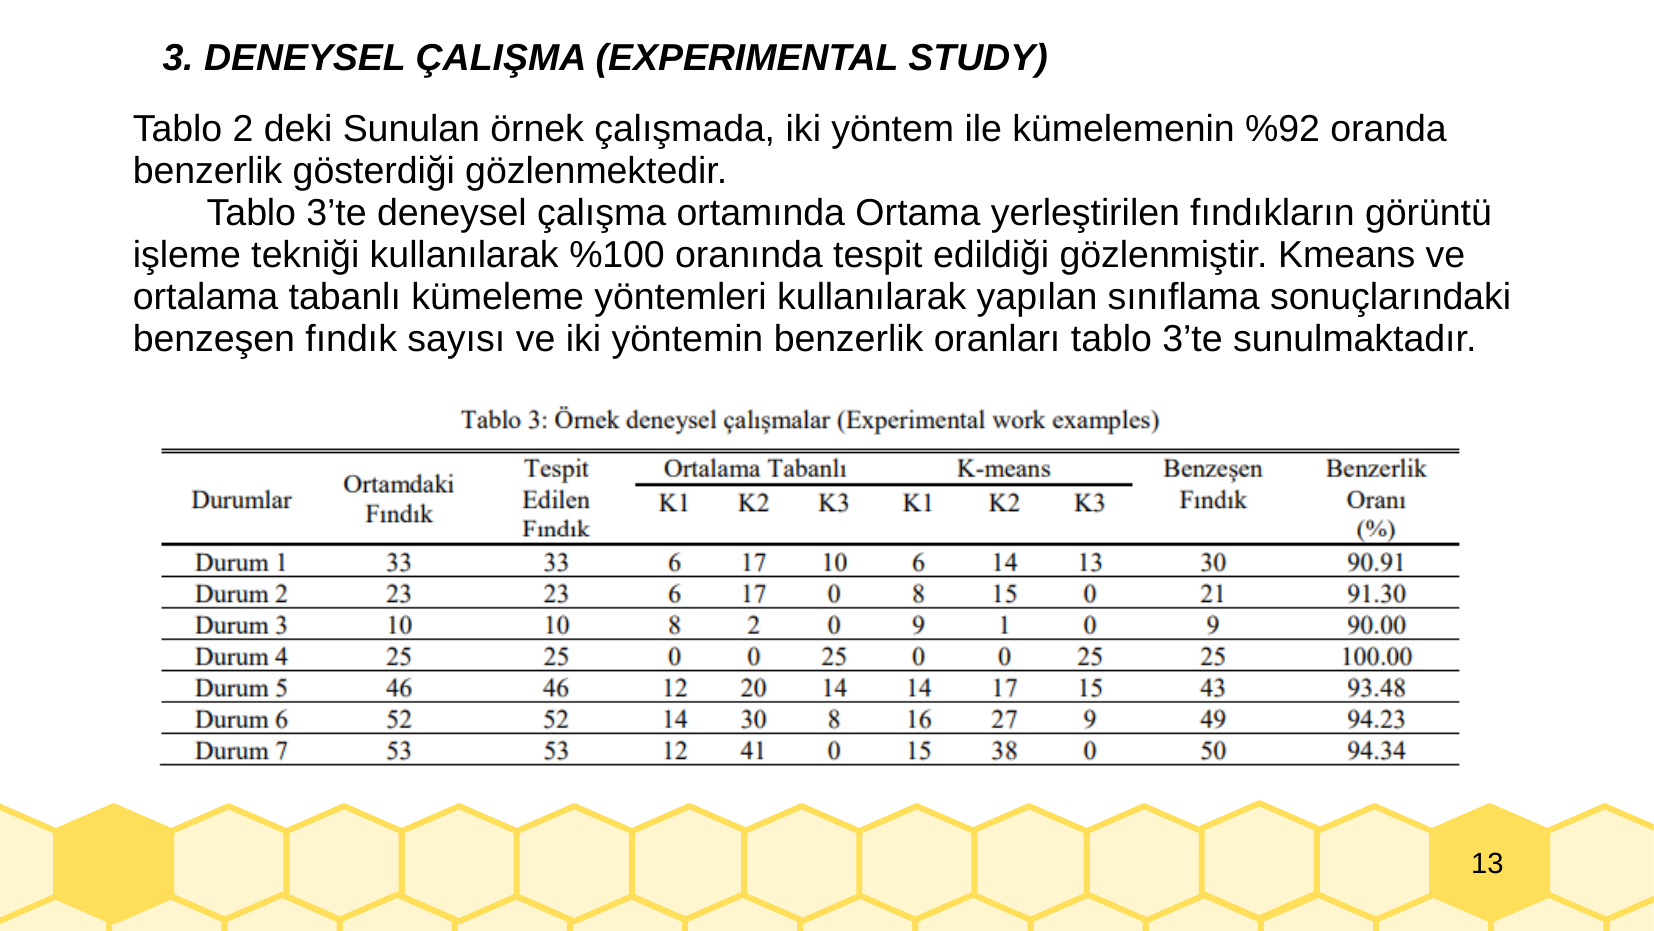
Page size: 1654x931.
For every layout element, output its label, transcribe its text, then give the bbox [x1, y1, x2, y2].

text_box Tablo 2 deki Sunulan örnek çalışmada, iki yöntem ile kümelemenin %92 oranda benzerlik gösterdiği gözlenmektedir. Tablo 3’te deneysel çalışma ortamında Ortama yerleştirilen fındıkların görüntü işleme tekniği kullanılarak %100 oranında tespit edildiği gözlenmiştir. Kmeans ve ortalama tabanlı kümeleme yöntemleri kullanılarak yapılan sınıflama sonuçlarındaki benzeşen fındık sayısı ve iki yöntemin benzerlik oranları tablo 3’te sunulmaktadır. [118, 100, 1565, 325]
text_box 3. DENEYSEL ÇALIŞMA (EXPERIMENTAL STUDY) [147, 29, 1453, 100]
picture [118, 383, 1483, 794]
